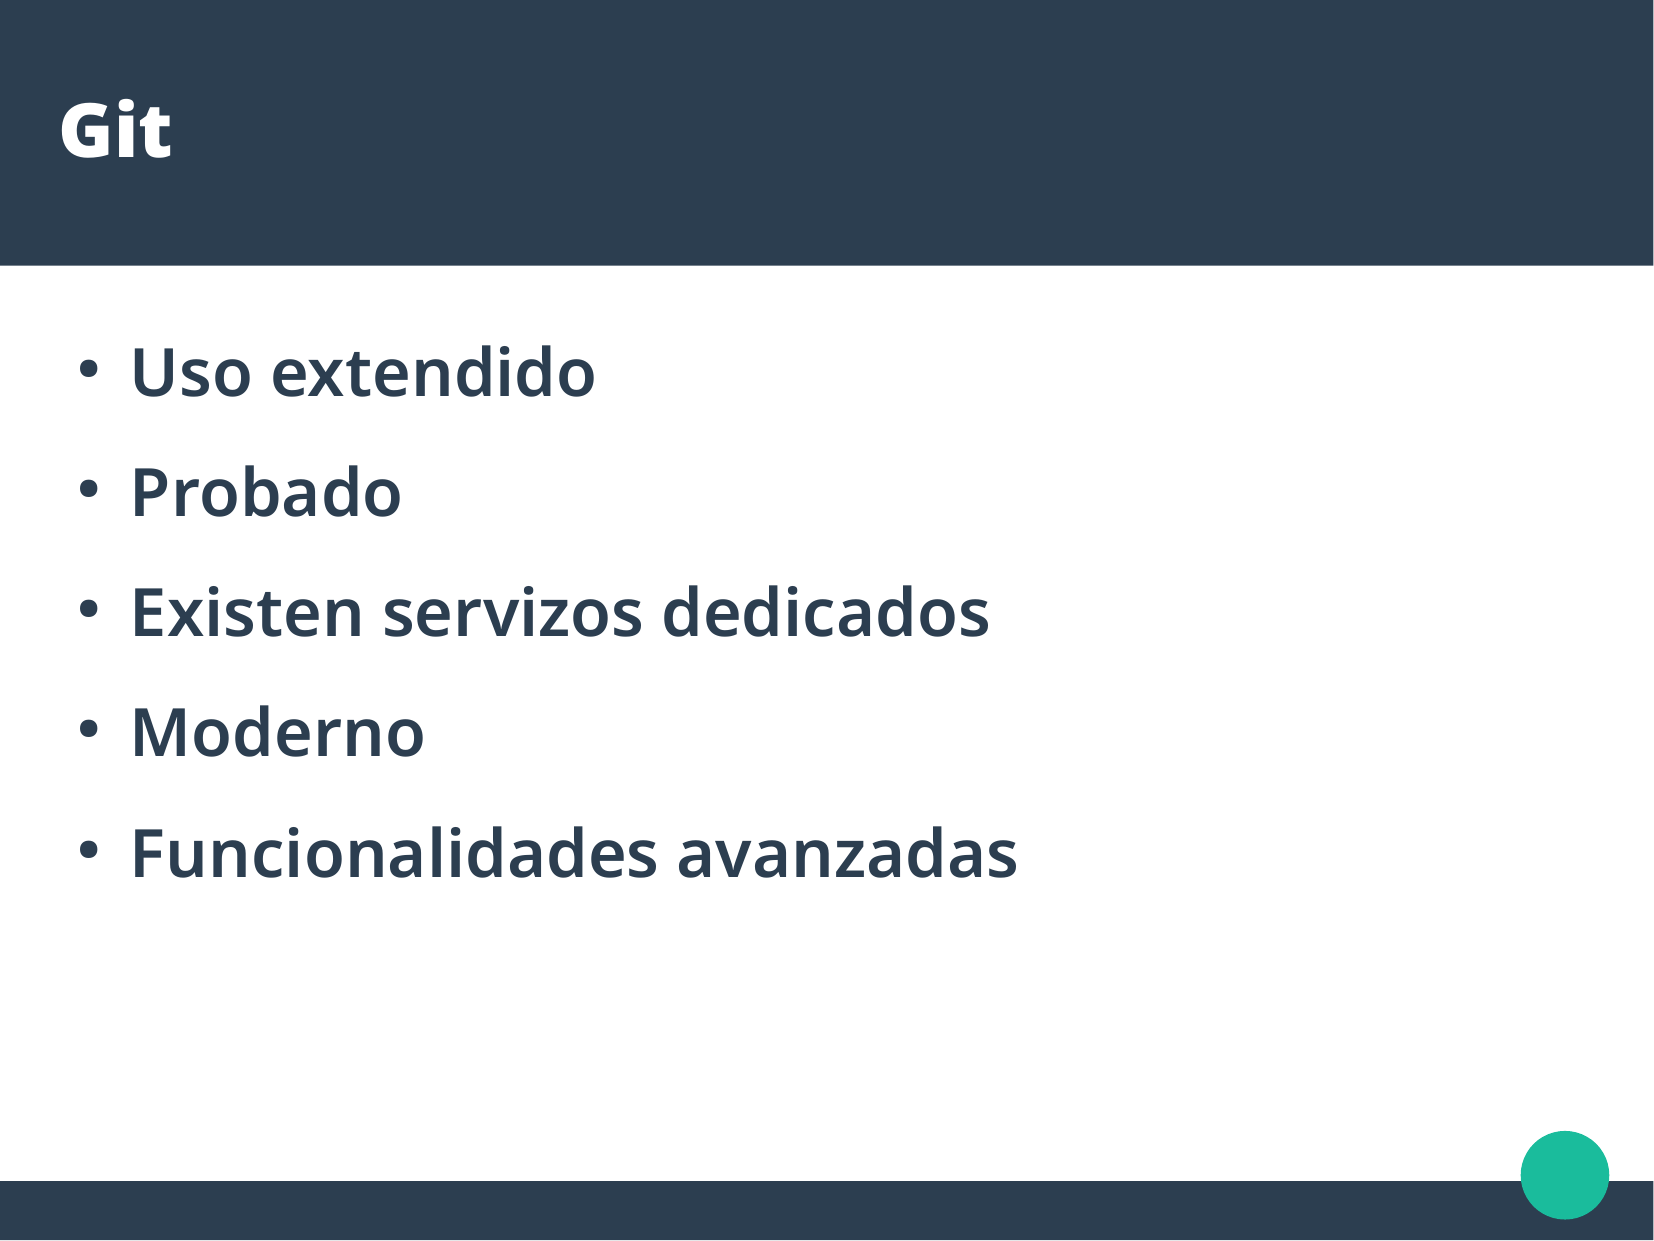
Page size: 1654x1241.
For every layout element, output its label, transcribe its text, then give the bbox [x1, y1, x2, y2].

title Git [59, 49, 1595, 207]
list Uso extendido Probado Existen servizos dedicados Moderno Funcionalidades avanzadas [59, 324, 1595, 1152]
